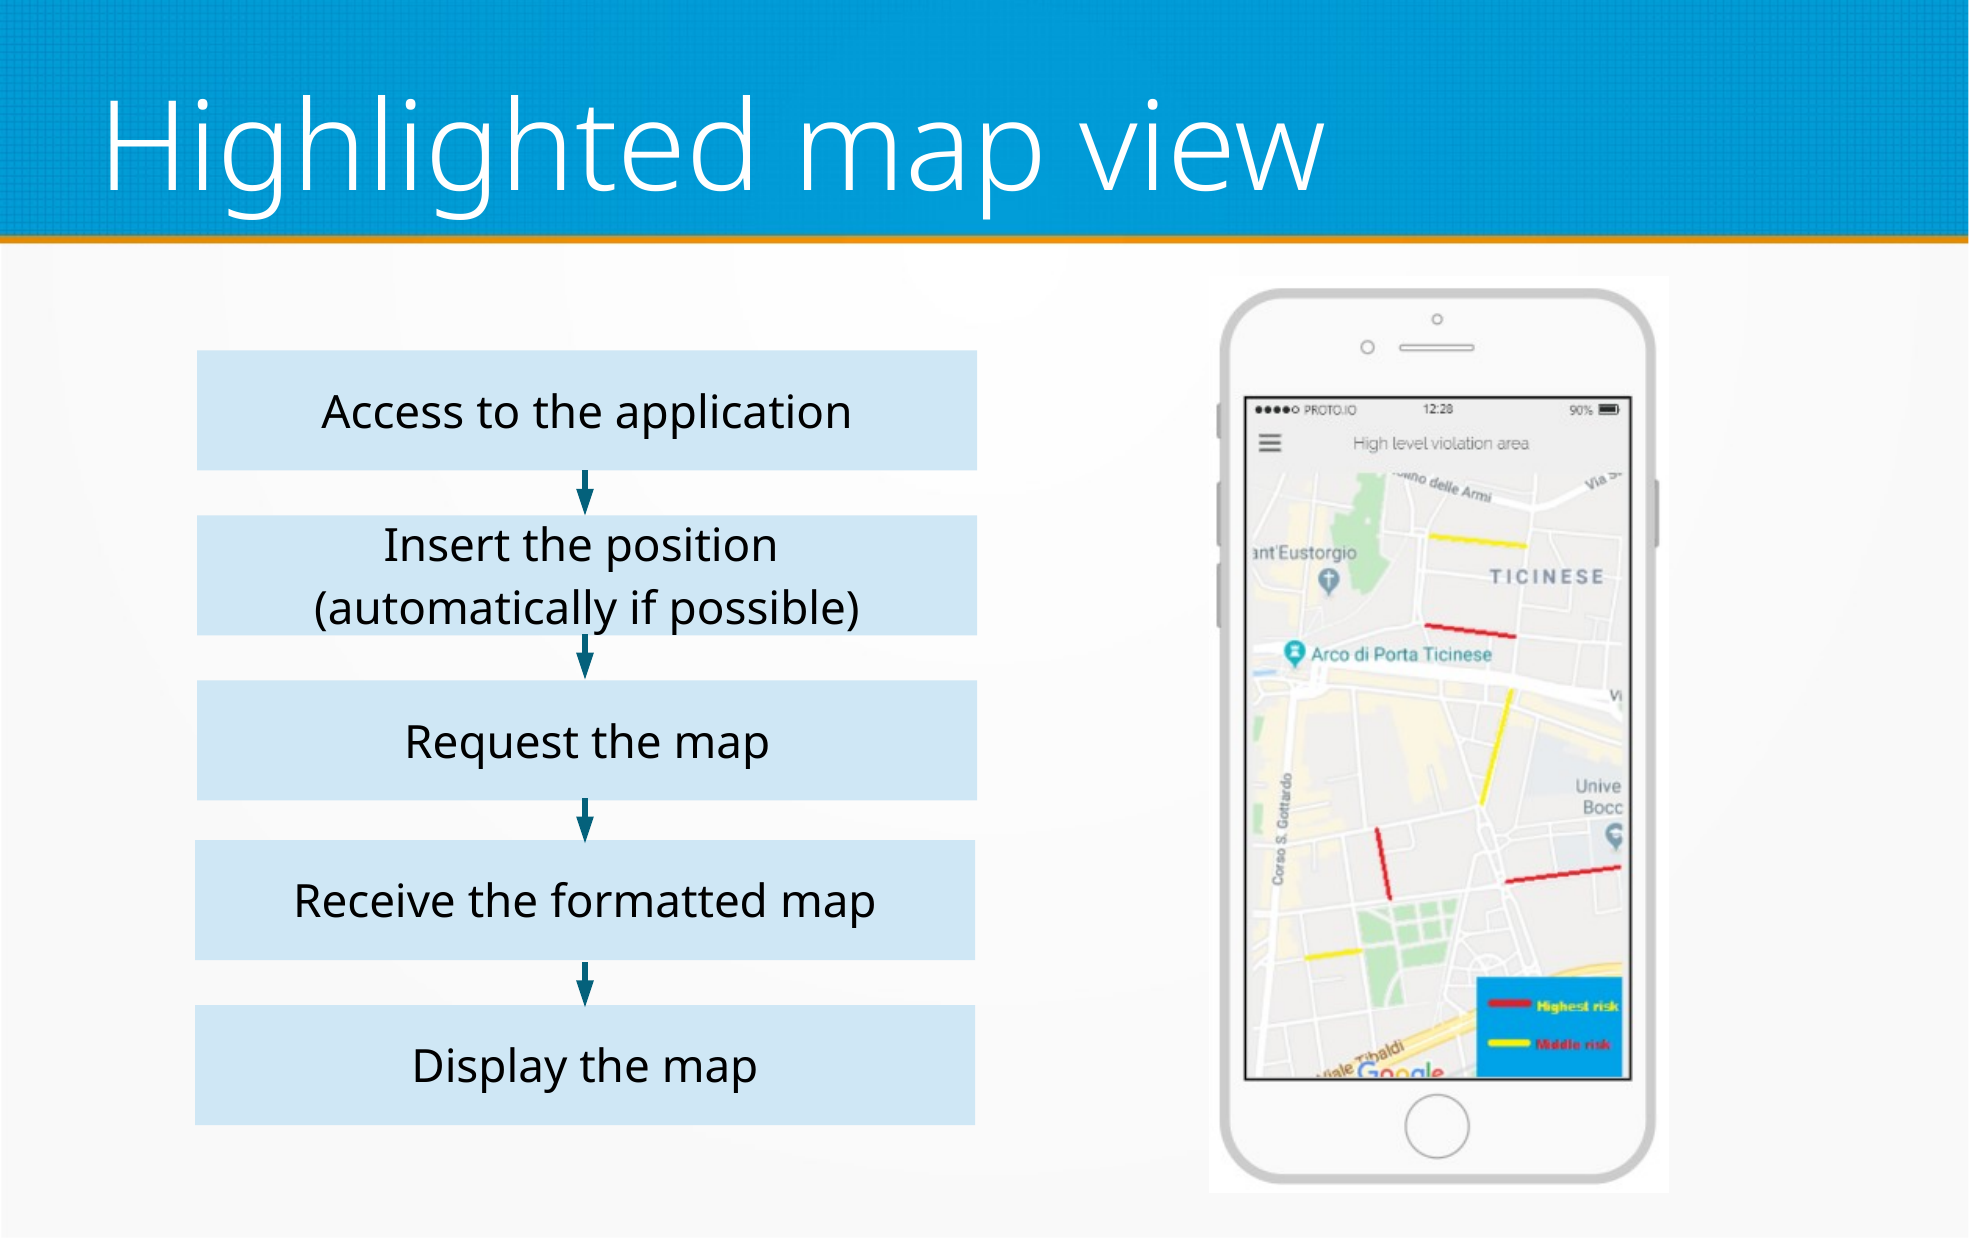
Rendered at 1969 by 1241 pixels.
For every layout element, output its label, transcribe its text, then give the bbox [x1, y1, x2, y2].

text_box Receive the formatted map [195, 840, 976, 961]
text_box Access to the application [197, 350, 978, 471]
text_box Request the map [197, 680, 978, 801]
title Highlighted map view [98, 19, 1870, 227]
text_box Display the map [195, 1005, 976, 1126]
picture [0, 233, 1969, 1241]
text_box Insert the position (automatically if possible) [197, 515, 978, 636]
